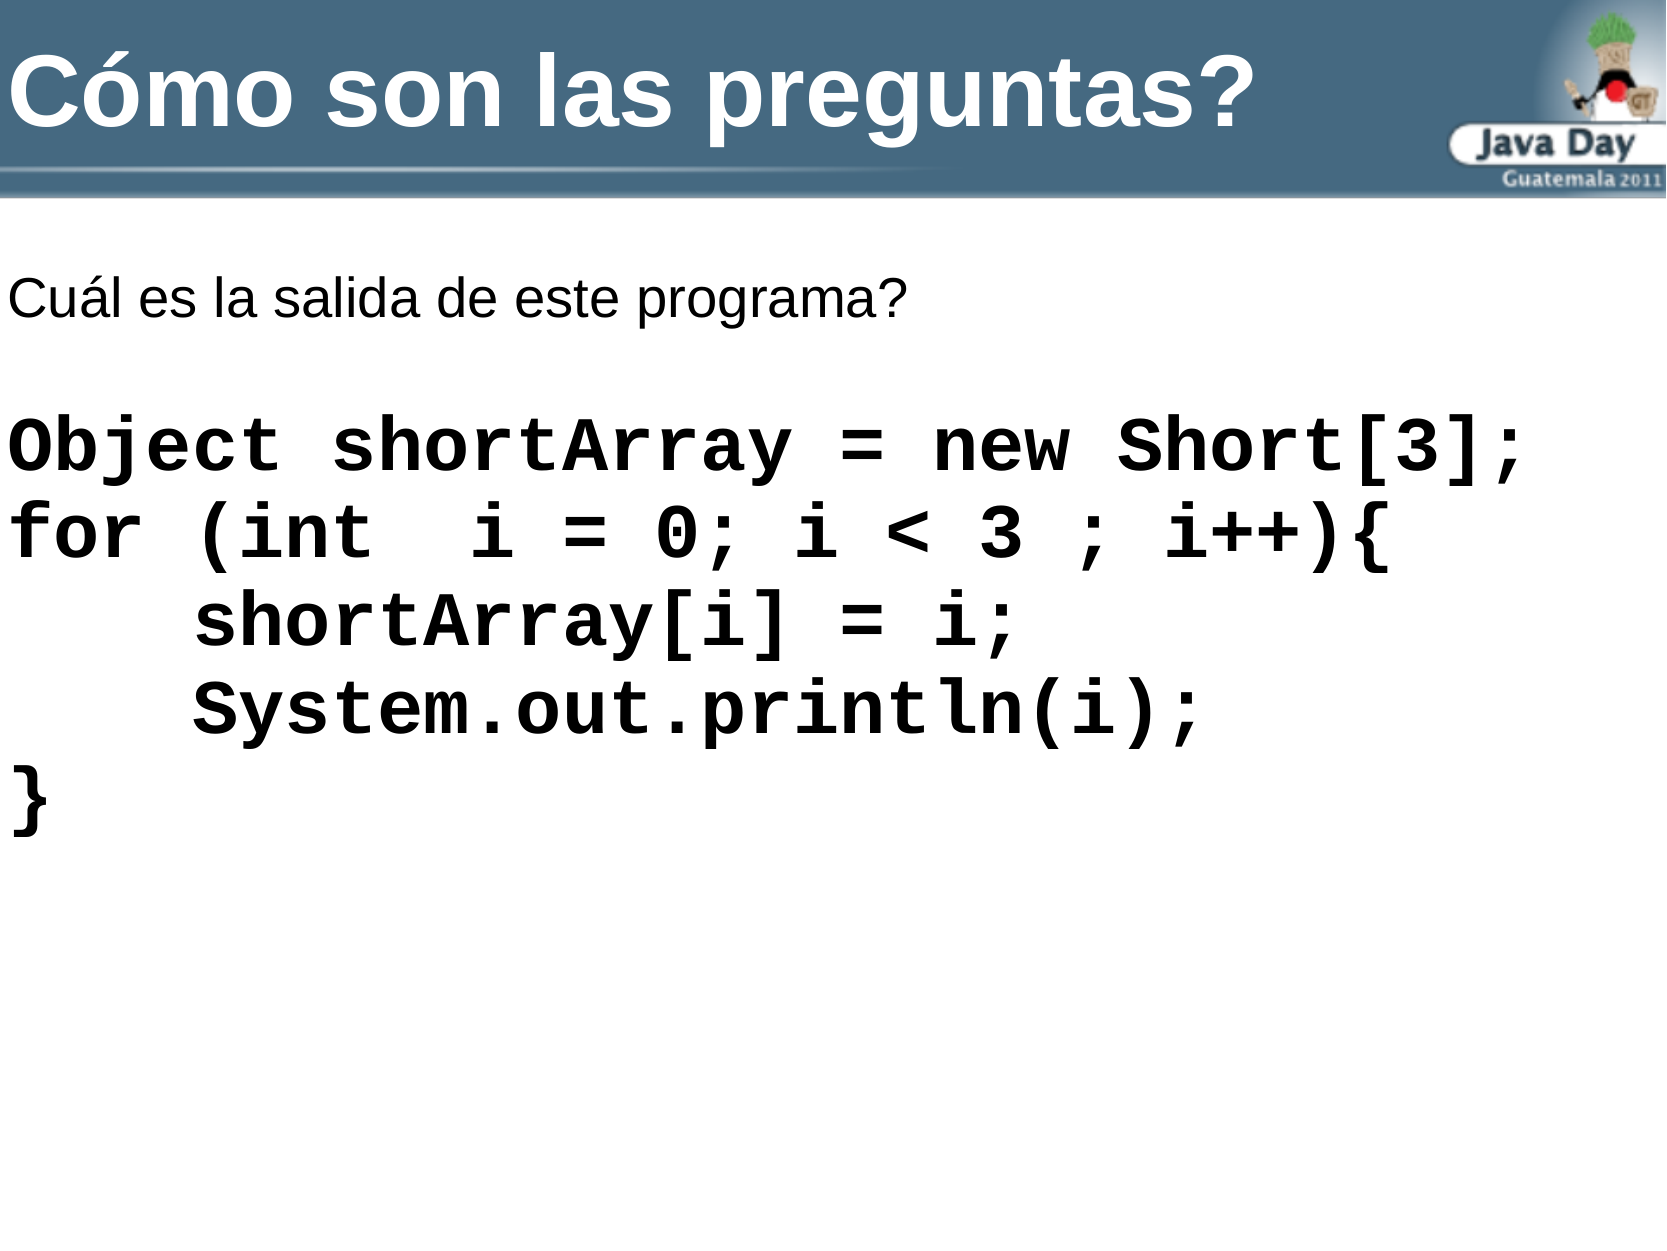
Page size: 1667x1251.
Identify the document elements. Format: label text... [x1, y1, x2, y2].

text_box Cuál es la salida de este programa? [7, 266, 1242, 331]
text_box Object shortArray = new Short[3]; for (int i = 0; i < 3 ; i++){ shortArray[i] = i; System.out.println(i); } [7, 399, 1637, 840]
picture [0, 0, 1666, 200]
text_box Cómo son las preguntas? [7, 33, 1502, 151]
